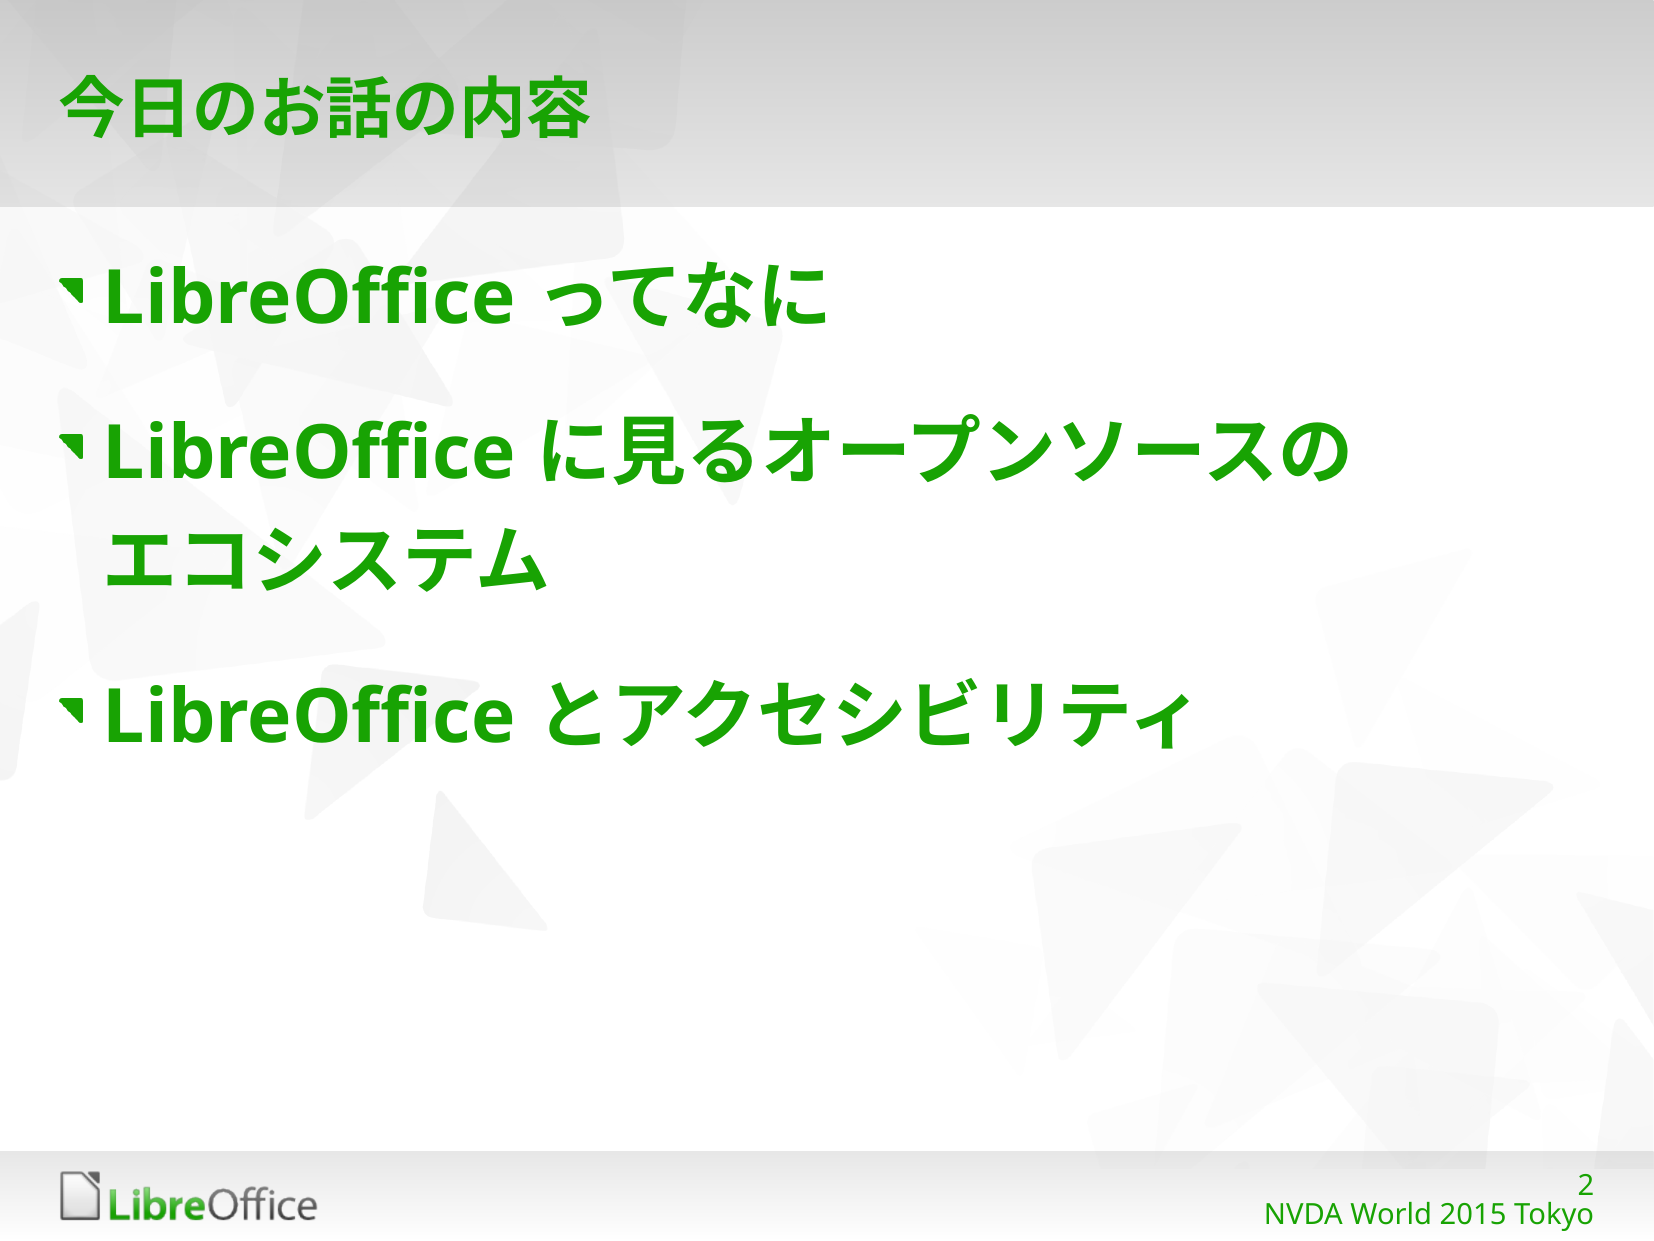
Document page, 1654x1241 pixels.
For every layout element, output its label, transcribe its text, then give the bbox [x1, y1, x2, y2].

title 今日のお話の内容 [59, 29, 1595, 178]
picture [0, 0, 783, 931]
picture [41, 1152, 337, 1240]
picture [915, 548, 1654, 1169]
list LibreOfficeってなに LibreOfficeに見るオープンソースの エコシステム LibreOfficeとアクセシビリティ [59, 236, 1595, 1144]
